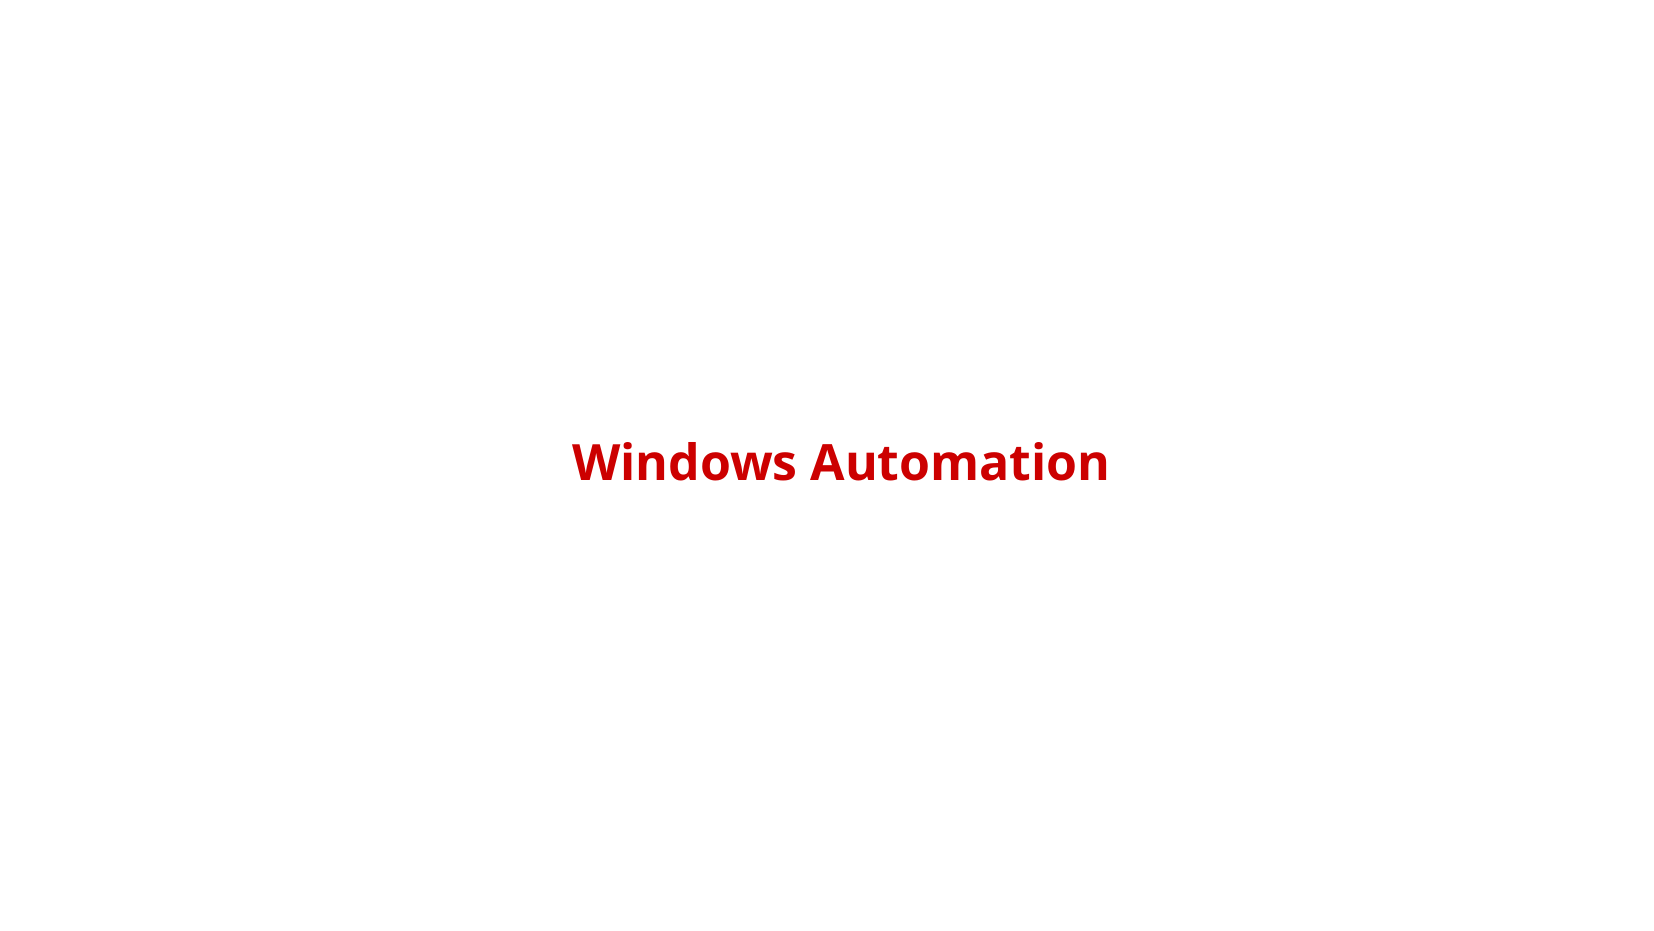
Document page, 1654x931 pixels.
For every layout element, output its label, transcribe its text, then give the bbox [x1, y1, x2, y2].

text_box Windows Automation [572, 426, 1082, 508]
